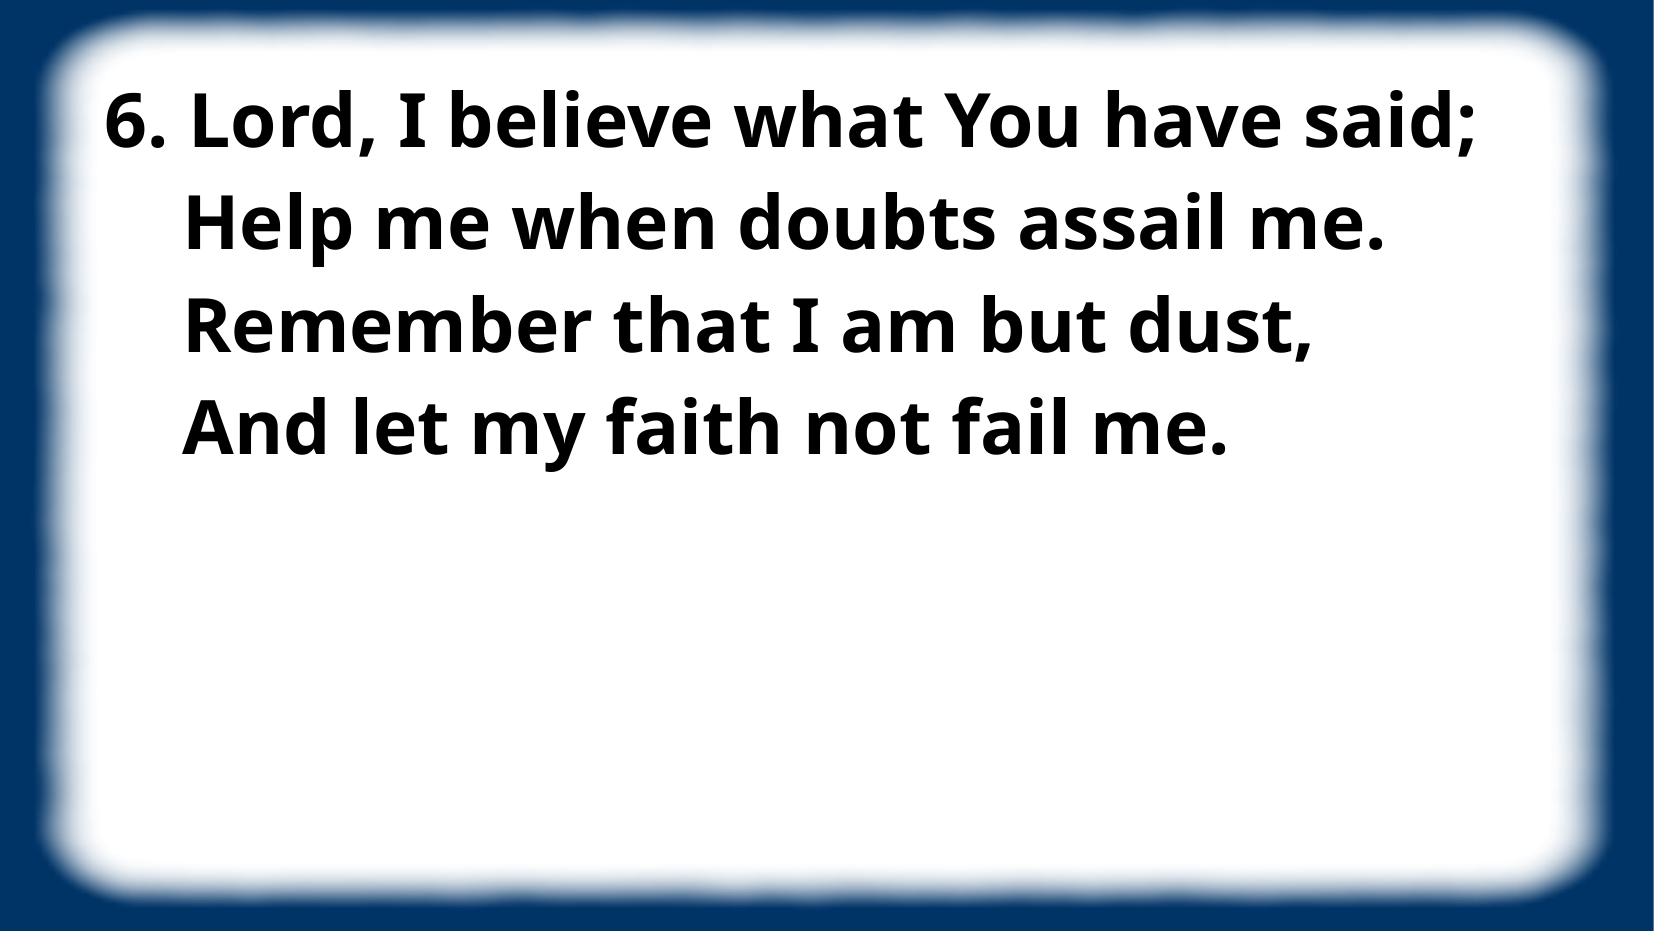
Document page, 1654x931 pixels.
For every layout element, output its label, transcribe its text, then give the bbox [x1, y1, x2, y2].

picture [0, 0, 1654, 931]
text_box 6. Lord, I believe what You have said; Help me when doubts assail me. Remember that I am but dust, And let my faith not fail me. [90, 60, 1561, 475]
